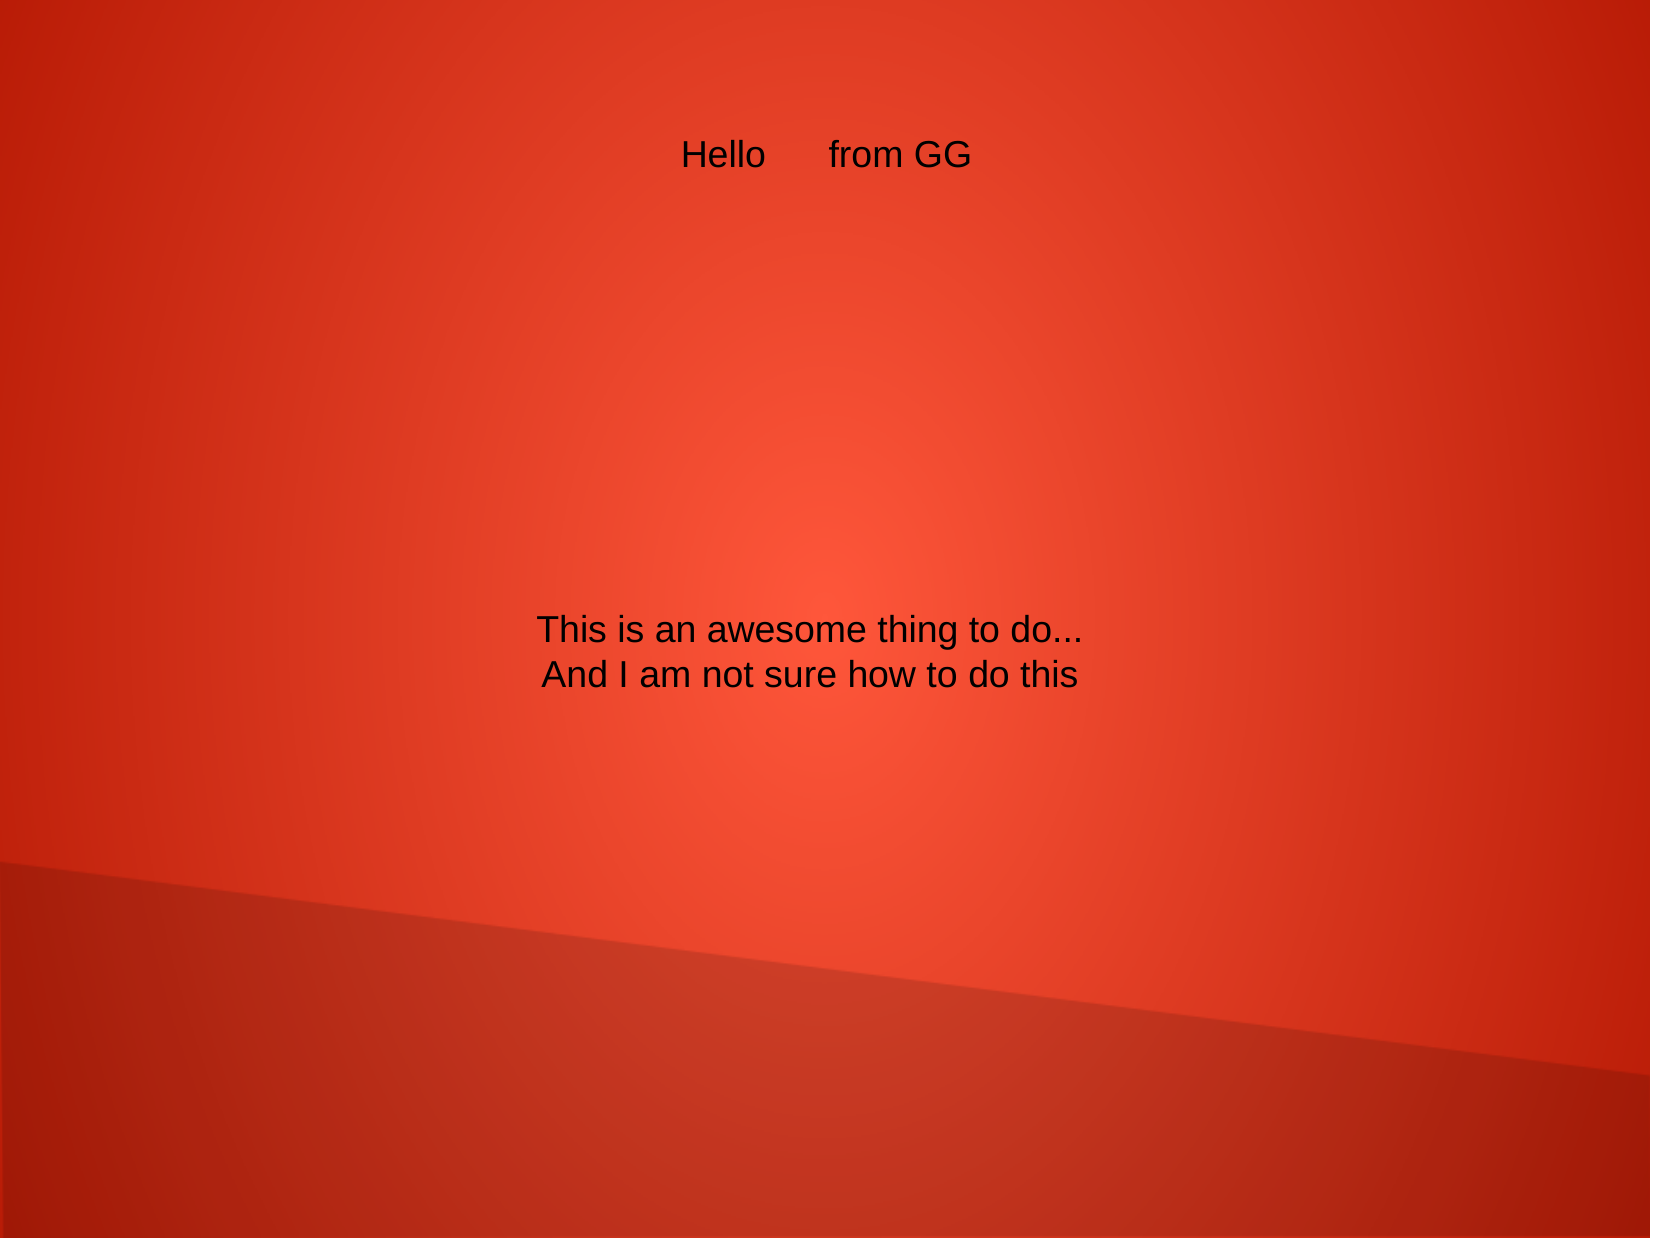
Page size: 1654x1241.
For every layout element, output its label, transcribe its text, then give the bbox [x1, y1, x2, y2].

text_box Hello from GG [82, 49, 1571, 257]
text_box This is an awesome thing to do... And I am not sure how to do this [82, 290, 1538, 1010]
